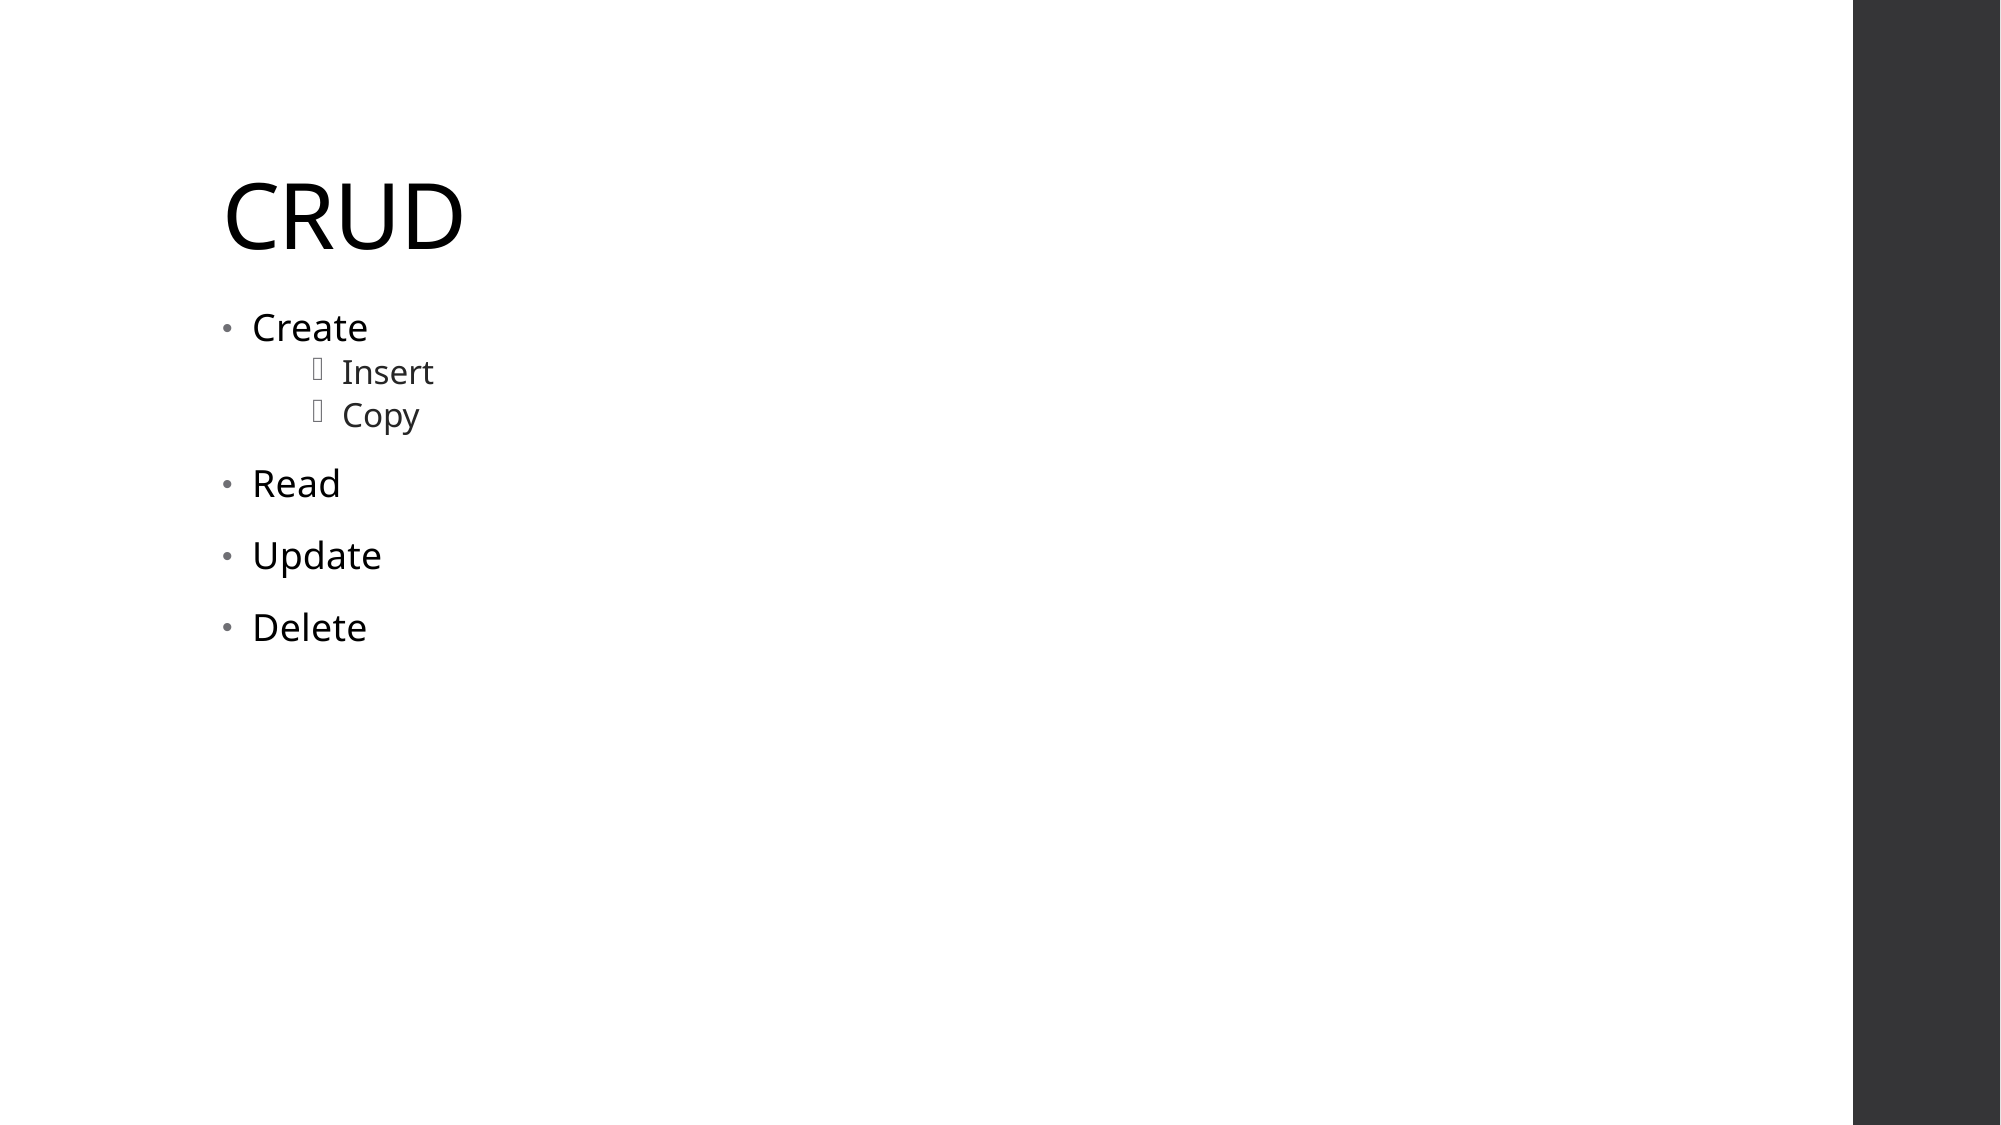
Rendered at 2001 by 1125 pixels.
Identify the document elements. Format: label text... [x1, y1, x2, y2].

list Create Insert Copy Read Update Delete [206, 299, 1617, 1014]
title CRUD [206, 60, 1797, 278]
